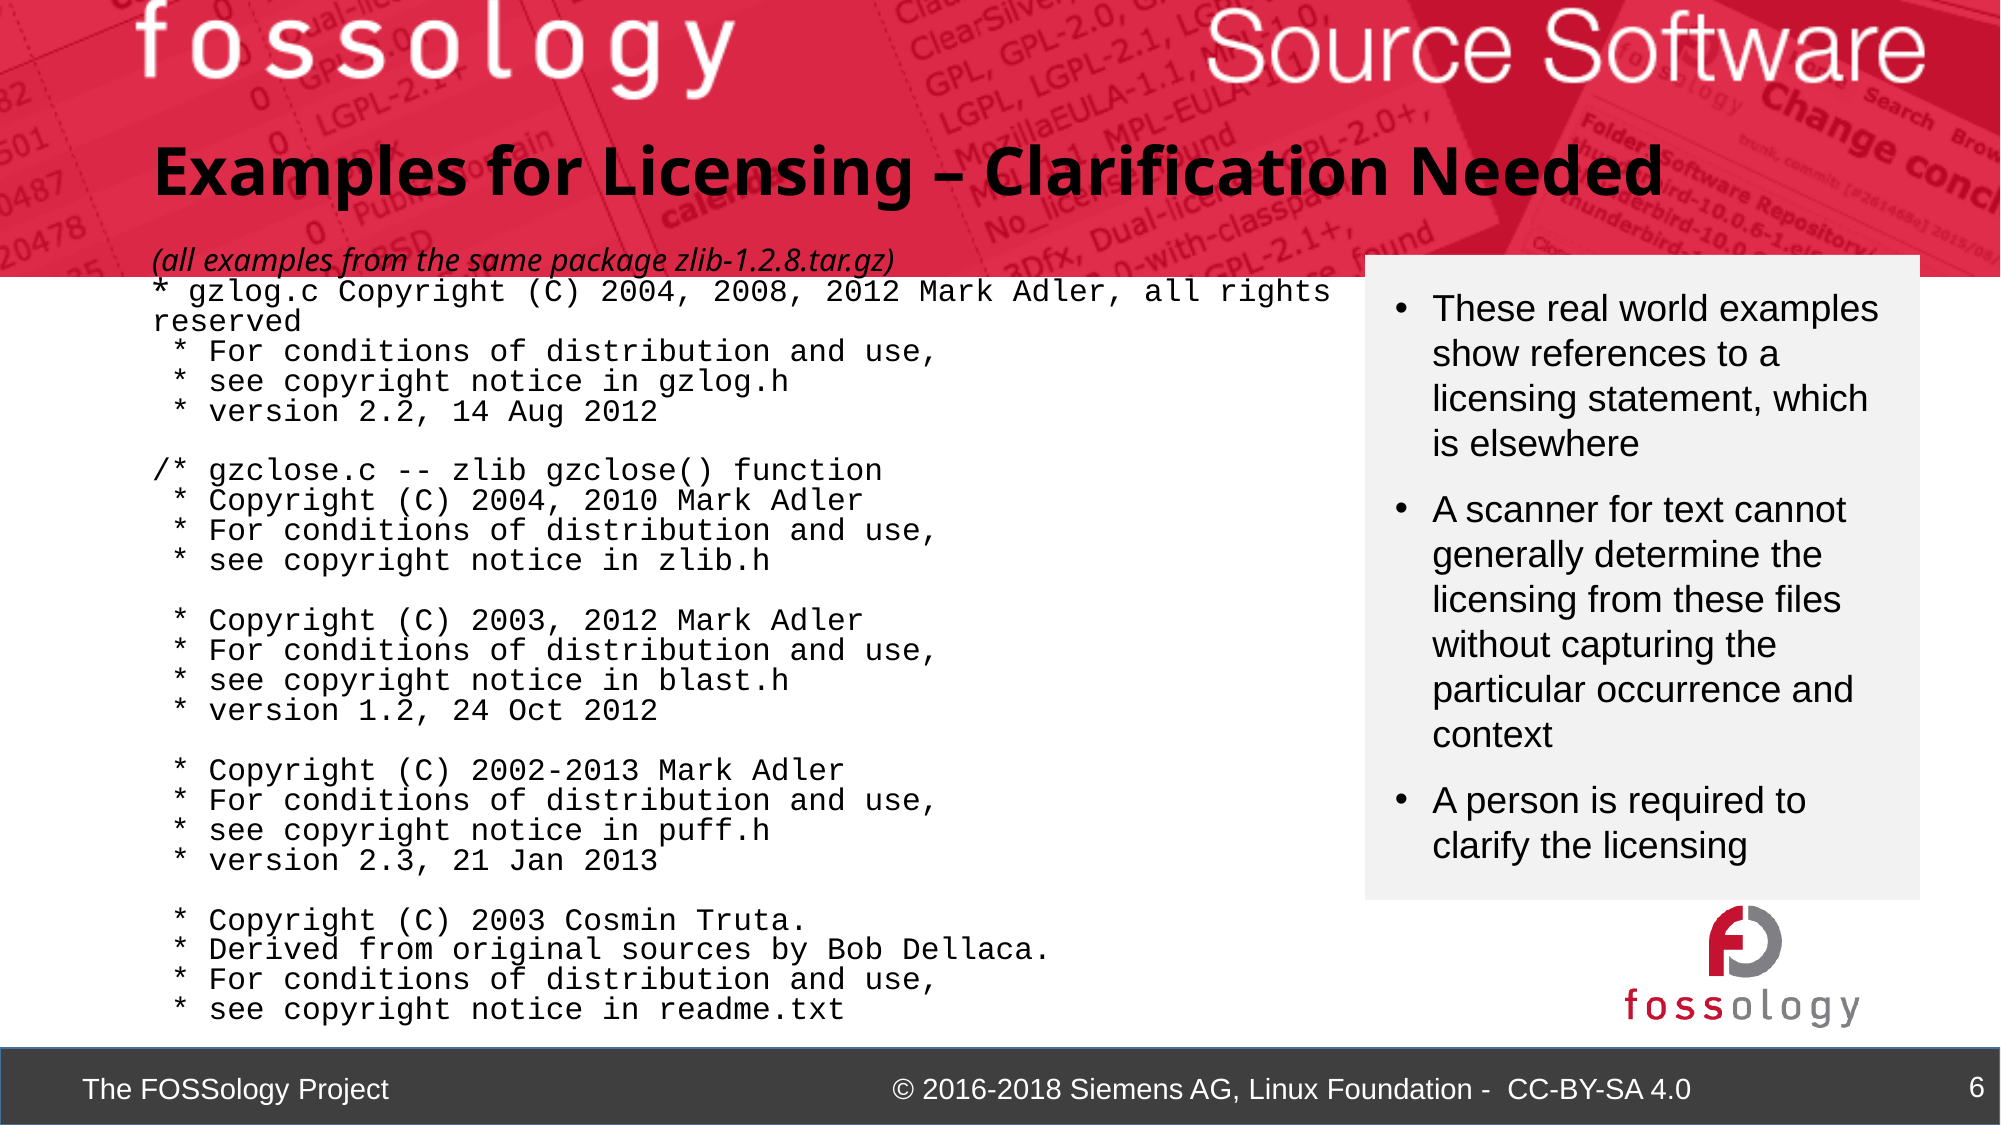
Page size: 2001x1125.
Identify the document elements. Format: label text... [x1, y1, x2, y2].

text_box (all examples from the same package zlib-1.2.8.tar.gz) * gzlog.c Copyright (C) 2004, 2008, 2012 Mark Adler, all rights reserved * For conditions of distribution and use, * see copyright notice in gzlog.h * version 2.2, 14 Aug 2012 /* gzclose.c -- zlib gzclose() function * Copyright (C) 2004, 2010 Mark Adler * For conditions of distribution and use, * see copyright notice in zlib.h * Copyright (C) 2003, 2012 Mark Adler * For conditions of distribution and use, * see copyright notice in blast.h * version 1.2, 24 Oct 2012 * Copyright (C) 2002-2013 Mark Adler * For conditions of distribution and use, * see copyright notice in puff.h * version 2.3, 21 Jan 2013 * Copyright (C) 2003 Cosmin Truta. * Derived from original sources by Bob Dellaca. * For conditions of distribution and use, * see copyright notice in readme.txt [137, 239, 1473, 954]
text_box These real world examples show references to a licensing statement, which is elsewhere A scanner for text cannot generally determine the licensing from these files without capturing the particular occurrence and context A person is required to clarify the licensing [1380, 277, 1905, 885]
picture [0, 0, 2001, 277]
picture [1621, 901, 1863, 1031]
text_box [1365, 254, 1920, 900]
text_box Examples for Licensing – Clarification Needed [137, 59, 1863, 254]
